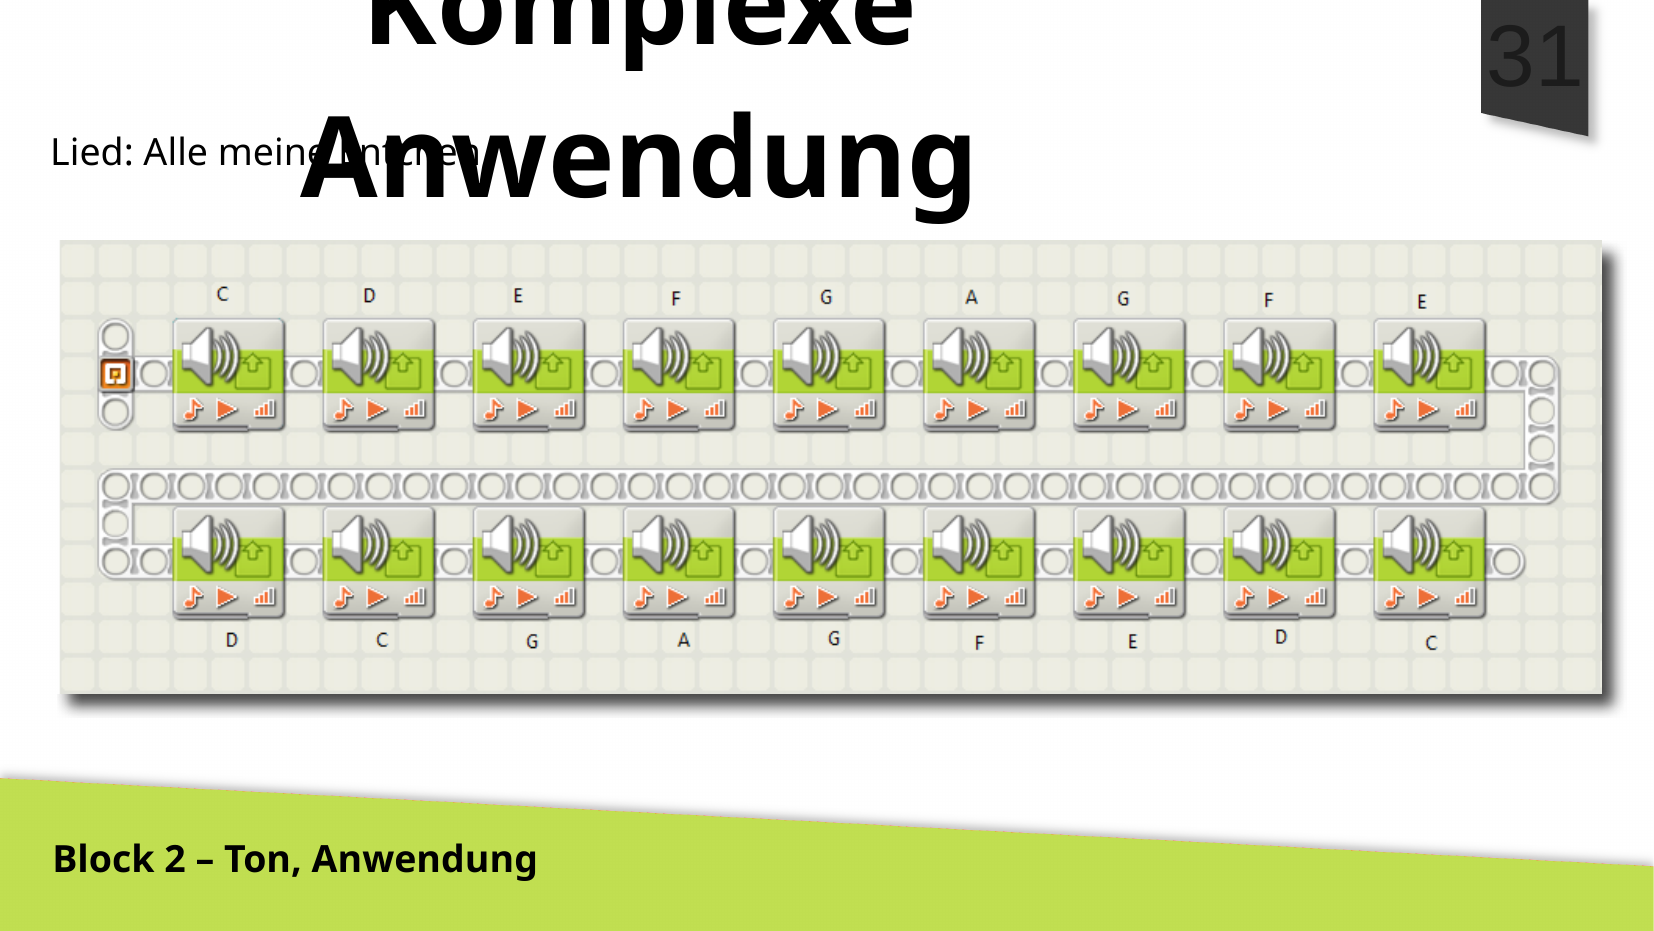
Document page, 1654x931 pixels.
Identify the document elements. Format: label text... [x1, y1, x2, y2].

picture [0, 0, 1654, 931]
title Komplexe Anwendung [10, 0, 1270, 225]
text_box Block 2 – Ton, Anwendung [37, 825, 863, 901]
text_box Lied: Alle meine Entchen [35, 118, 863, 207]
text_box <Foliennummer> [923, 0, 1599, 141]
